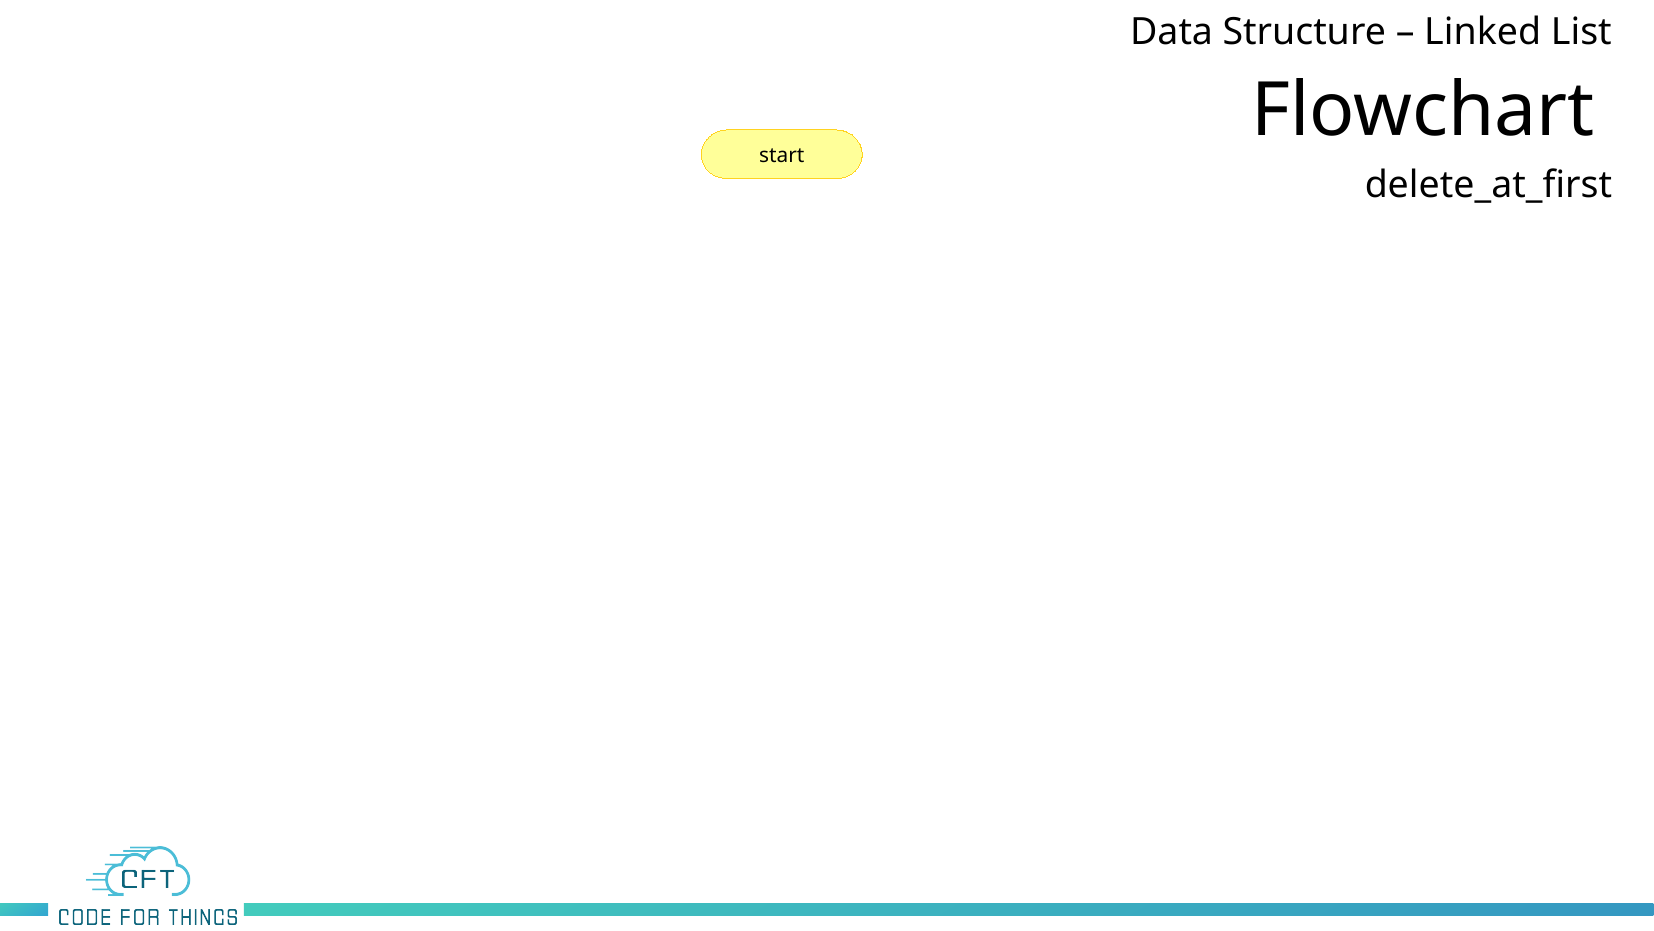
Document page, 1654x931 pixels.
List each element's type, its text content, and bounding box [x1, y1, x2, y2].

picture [59, 846, 237, 925]
title Data Structure – Linked List Flowchart delete_at_first [1093, 0, 1613, 216]
text_box start [701, 129, 863, 179]
